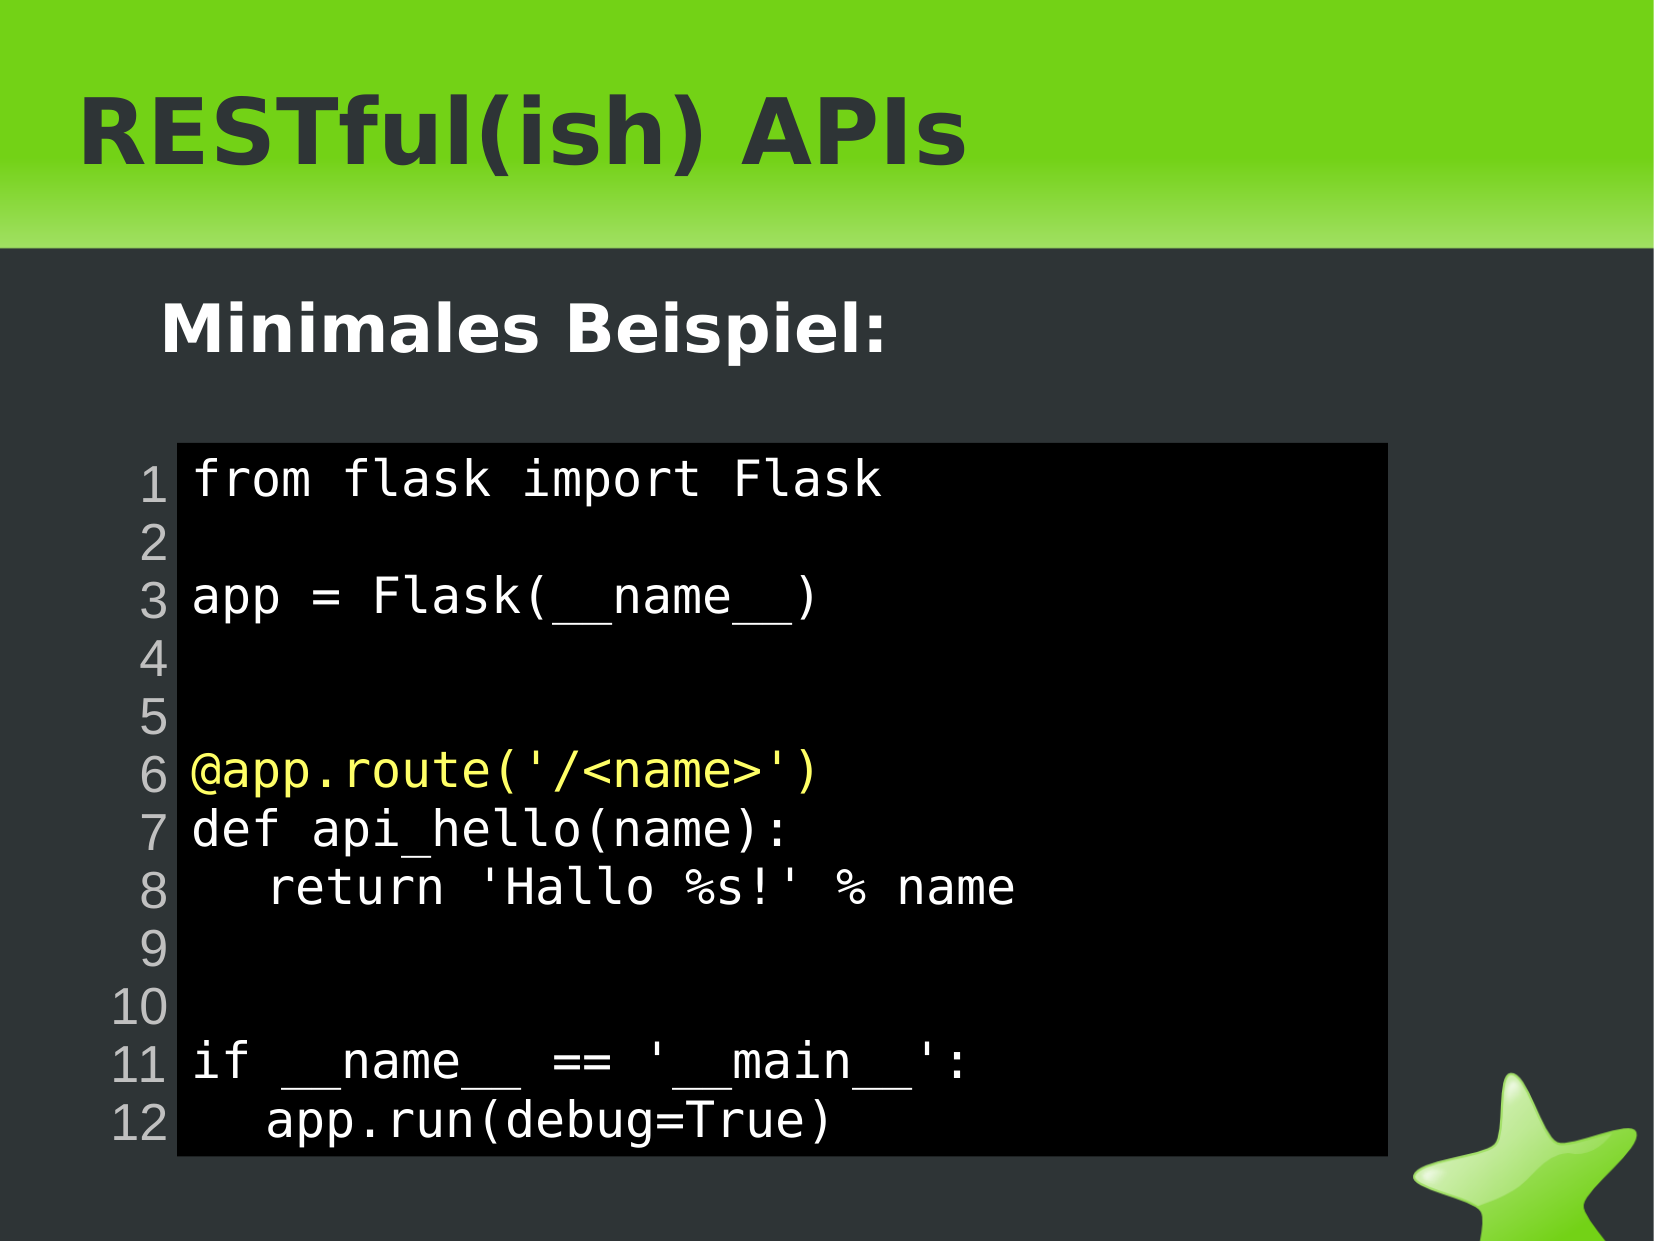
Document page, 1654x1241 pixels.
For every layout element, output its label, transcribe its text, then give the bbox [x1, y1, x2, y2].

title RESTful(ish) APIs [76, 29, 1565, 237]
picture [0, 0, 1654, 1241]
text_box from flask import Flask app = Flask(__name__) @app.route('/<name>') def api_hello(name): return 'Hallo %s!' % name if __name__ == '__main__': app.run(debug=True) [177, 442, 1388, 1157]
list Minimales Beispiel: [70, 290, 1559, 1182]
text_box 1 2 3 4 5 6 7 8 9 10 11 12 [94, 447, 184, 1159]
